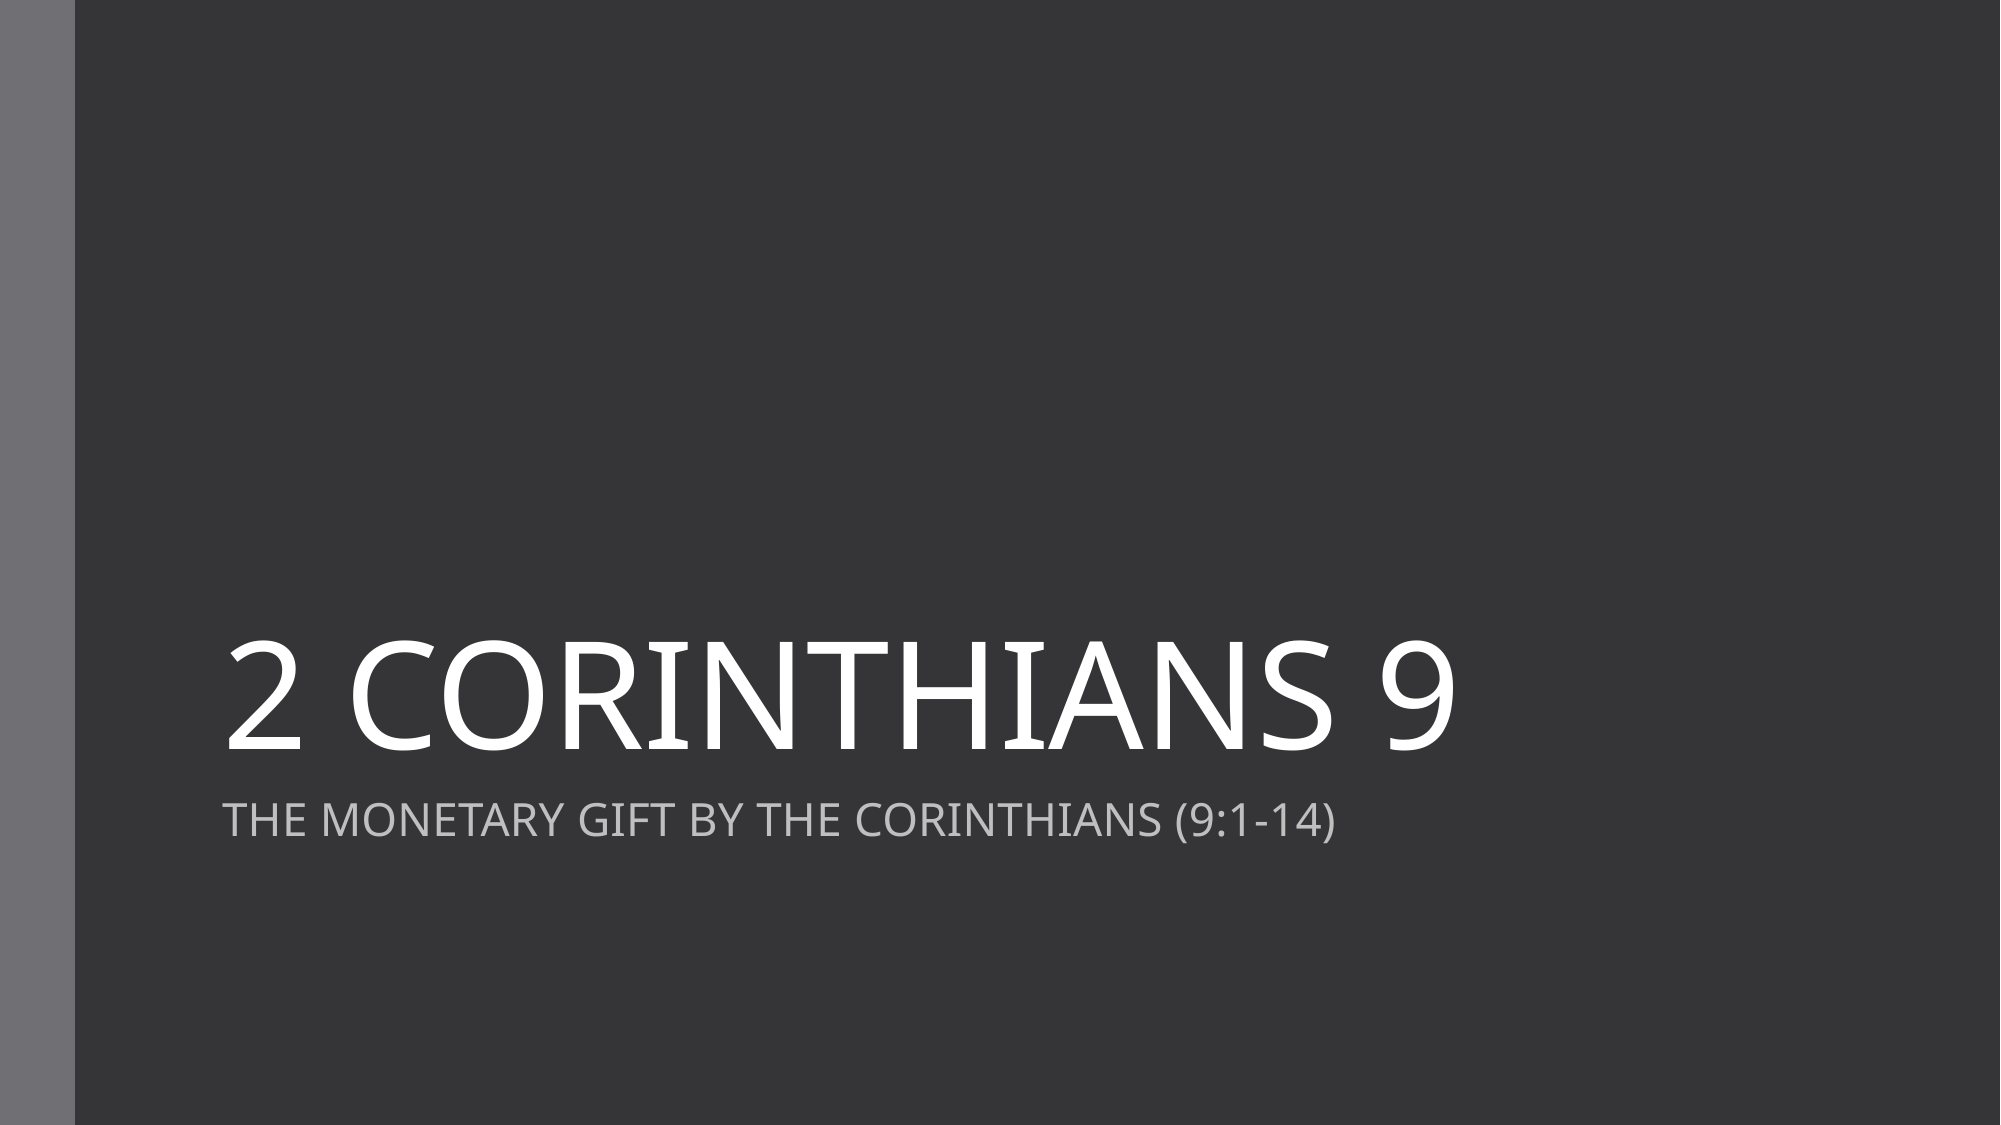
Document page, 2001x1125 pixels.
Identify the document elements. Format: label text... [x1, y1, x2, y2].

subtitle THE MONETARY GIFT BY THE CORINTHIANS (9:1-14) [206, 787, 1752, 1066]
title 2 CORINTHIANS 9 [206, 124, 1752, 787]
